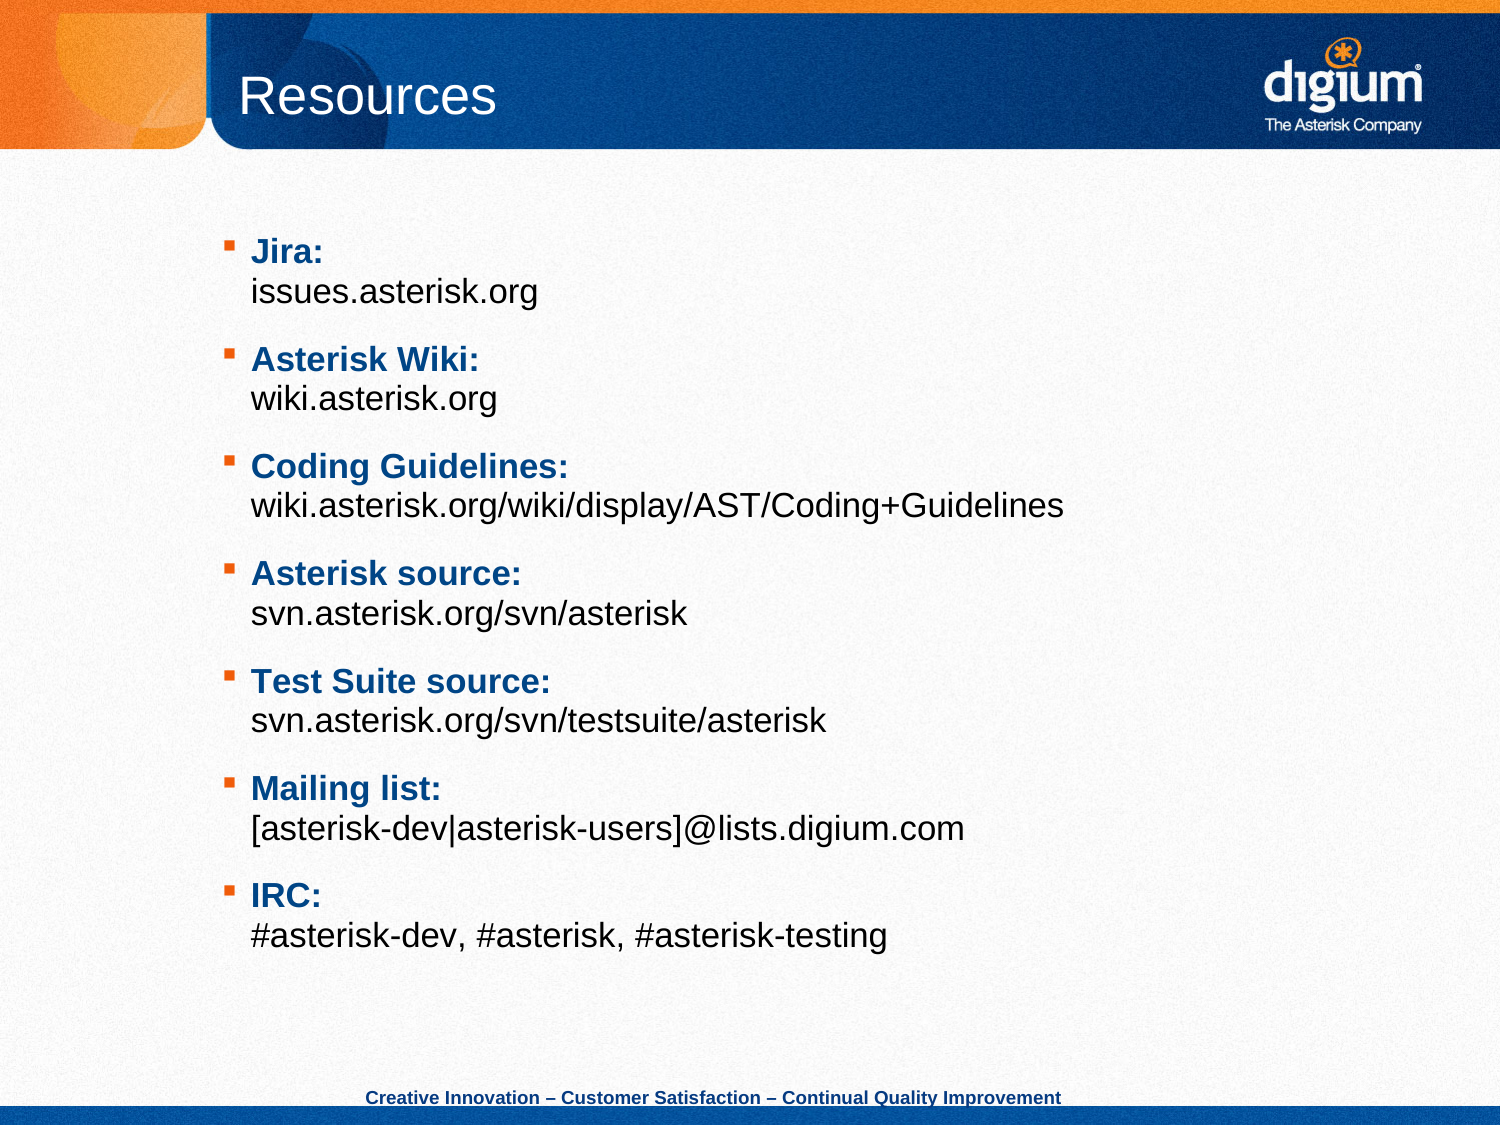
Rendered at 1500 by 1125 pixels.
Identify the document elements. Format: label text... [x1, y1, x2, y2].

title Resources [238, 27, 1243, 127]
picture [0, 0, 1500, 1125]
list Jira: issues.asterisk.org Asterisk Wiki: wiki.asterisk.org Coding Guidelines: wiki.asterisk.org/wiki/display/AST/Coding+Guidelines Asterisk source: svn.asterisk.org/svn/asterisk Test Suite source: svn.asterisk.org/svn/testsuite/asterisk Mailing list: [asterisk-dev|asterisk-users]@lists.digium.com IRC: #asterisk-dev, #asterisk, #asterisk-testing [206, 224, 1351, 967]
